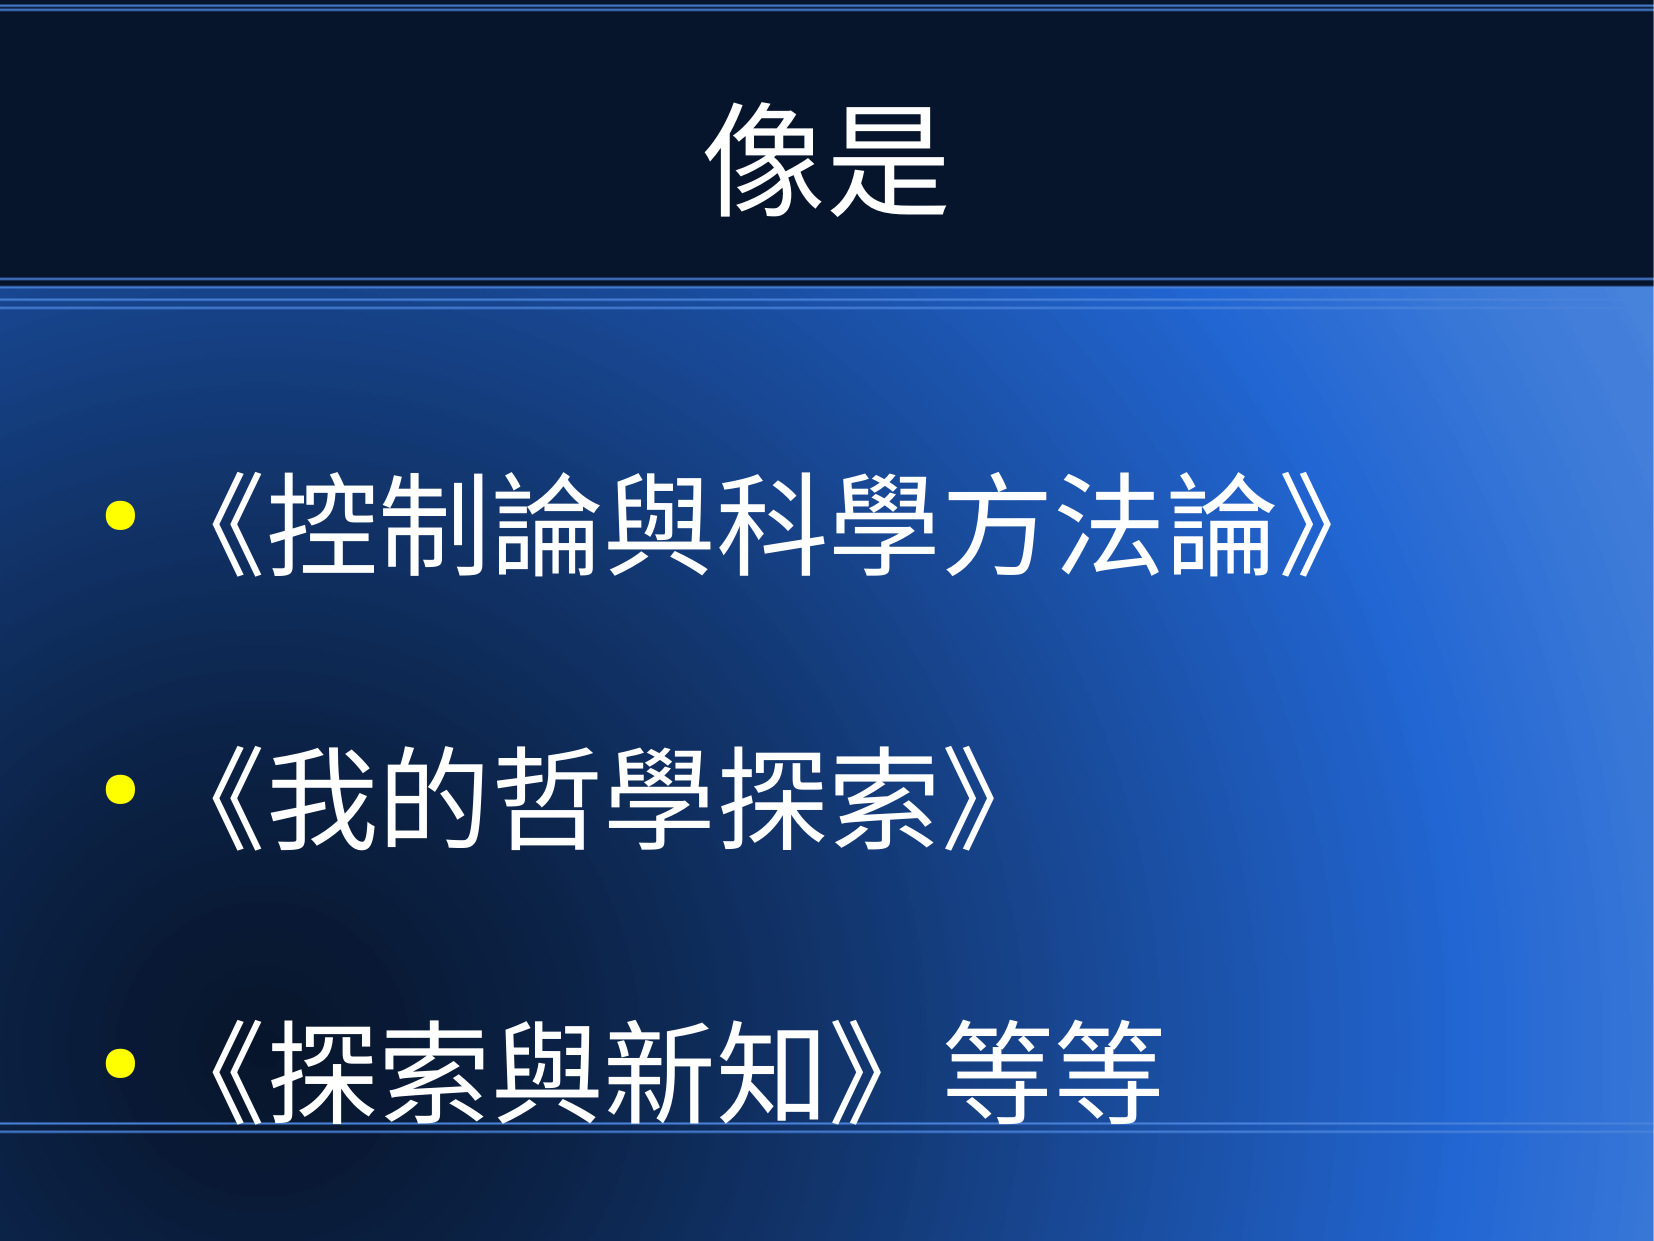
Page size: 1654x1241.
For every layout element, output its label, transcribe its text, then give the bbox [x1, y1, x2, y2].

picture [0, 0, 1654, 1241]
list 《控制論與科學方法論》 《我的哲學探索》 《探索與新知》等等 [82, 355, 1571, 1241]
title 像是 [82, 49, 1571, 257]
